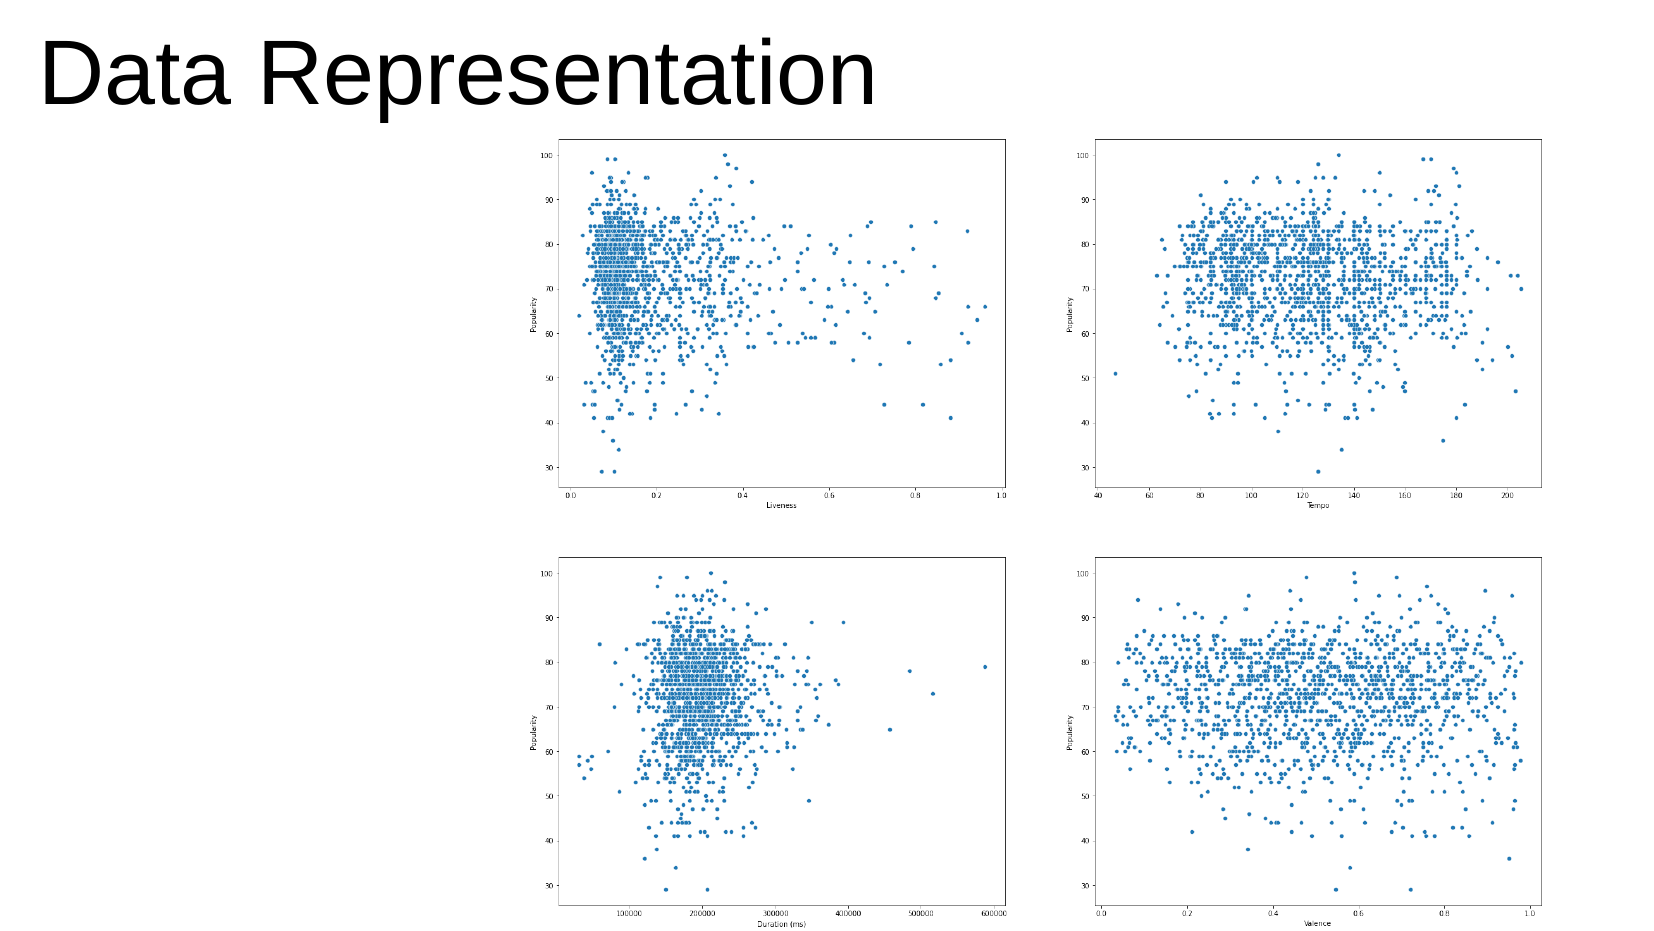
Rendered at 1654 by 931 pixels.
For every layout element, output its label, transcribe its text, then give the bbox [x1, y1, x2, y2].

picture [525, 134, 1546, 931]
title Data Representation [0, 0, 1204, 151]
